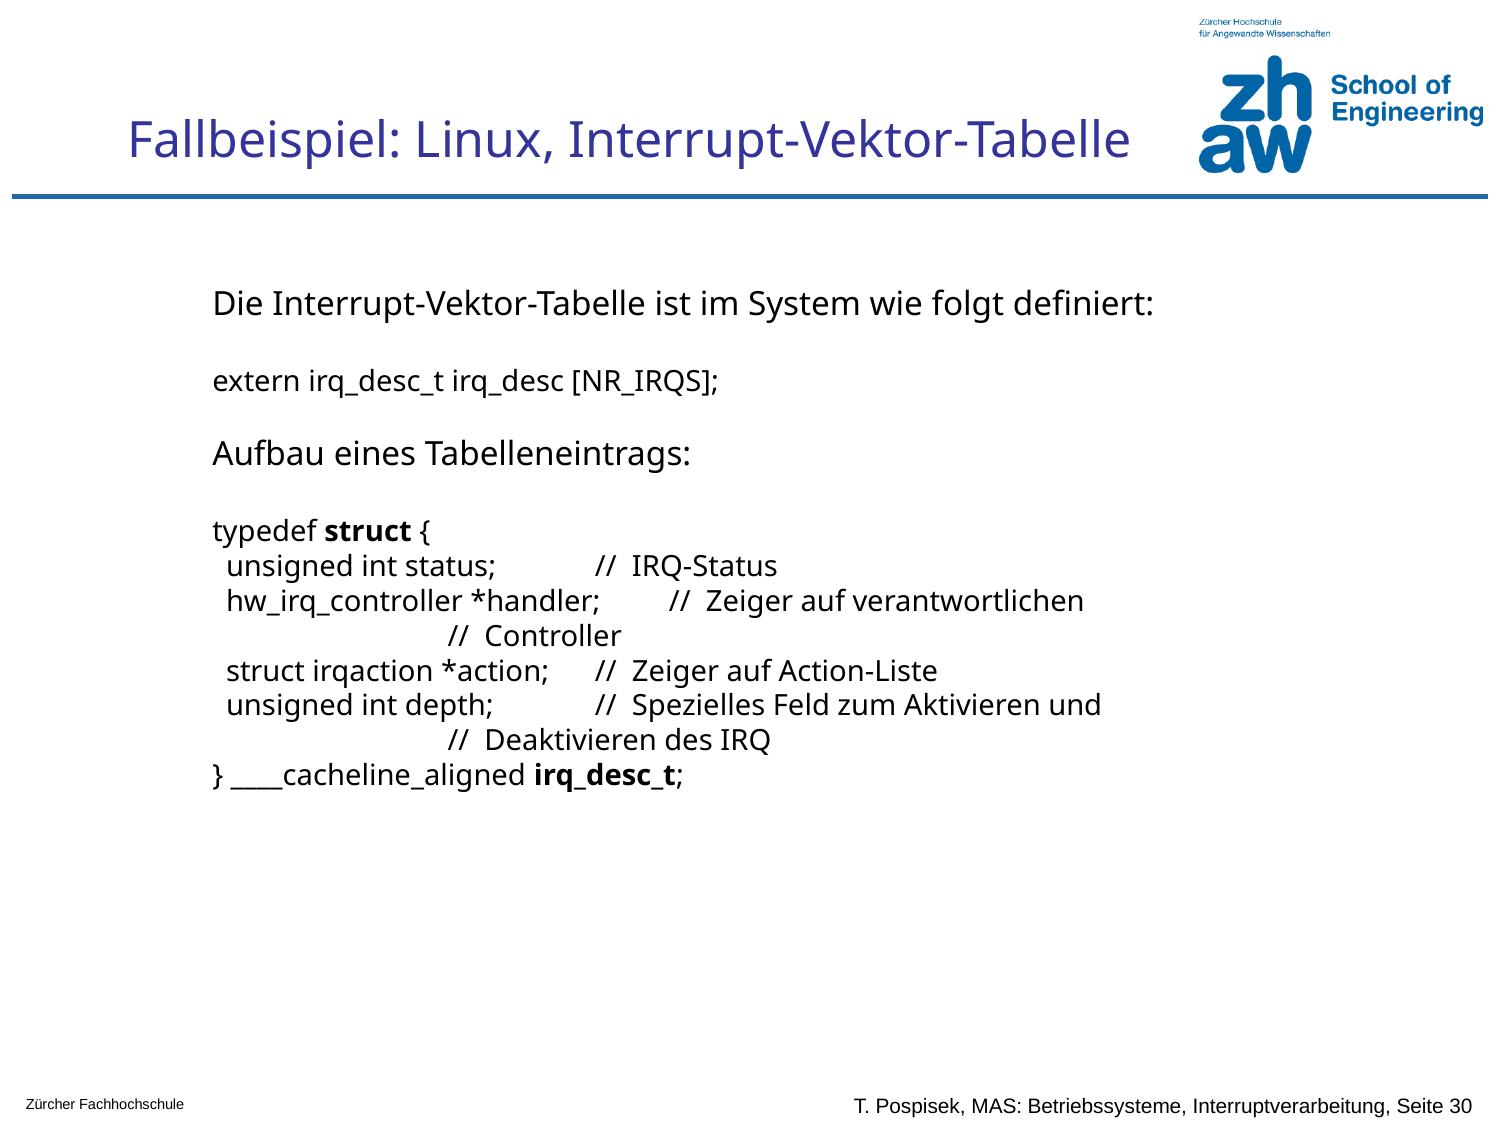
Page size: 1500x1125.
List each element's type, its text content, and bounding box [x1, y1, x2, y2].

title Fallbeispiel: Linux, Interrupt-Vektor-Tabelle [112, 50, 1391, 175]
text_box Die Interrupt-Vektor-Tabelle ist im System wie folgt definiert: extern irq_desc_t irq_desc [NR_IRQS]; Aufbau eines Tabelleneintrags: typedef struct { unsigned int status; // IRQ-Status hw_irq_controller *handler; // Zeiger auf verantwortlichen // Controller struct irqaction *action; // Zeiger auf Action-Liste unsigned int depth; // Spezielles Feld zum Aktivieren und // Deaktivieren des IRQ } ____cacheline_aligned irq_desc_t; [137, 274, 1275, 835]
picture [1199, 19, 1483, 173]
